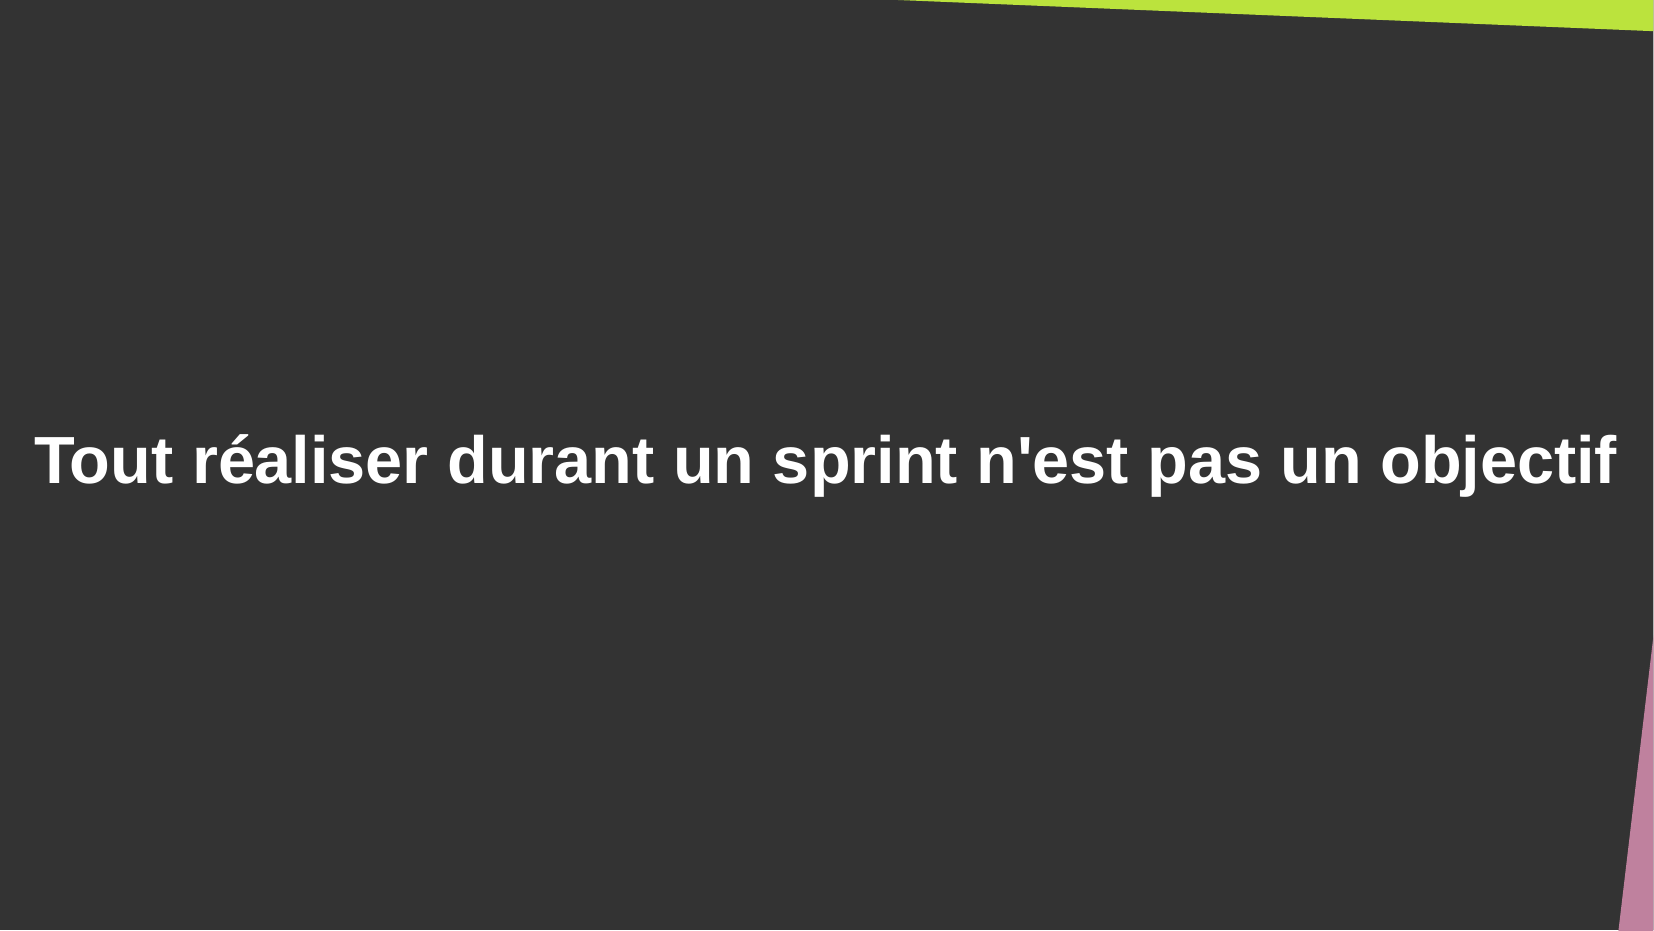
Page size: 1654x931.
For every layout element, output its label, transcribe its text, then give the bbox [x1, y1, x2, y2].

title Tout réaliser durant un sprint n'est pas un objectif [31, 423, 1622, 507]
text_box [898, 0, 1654, 32]
text_box [1618, 631, 1654, 931]
